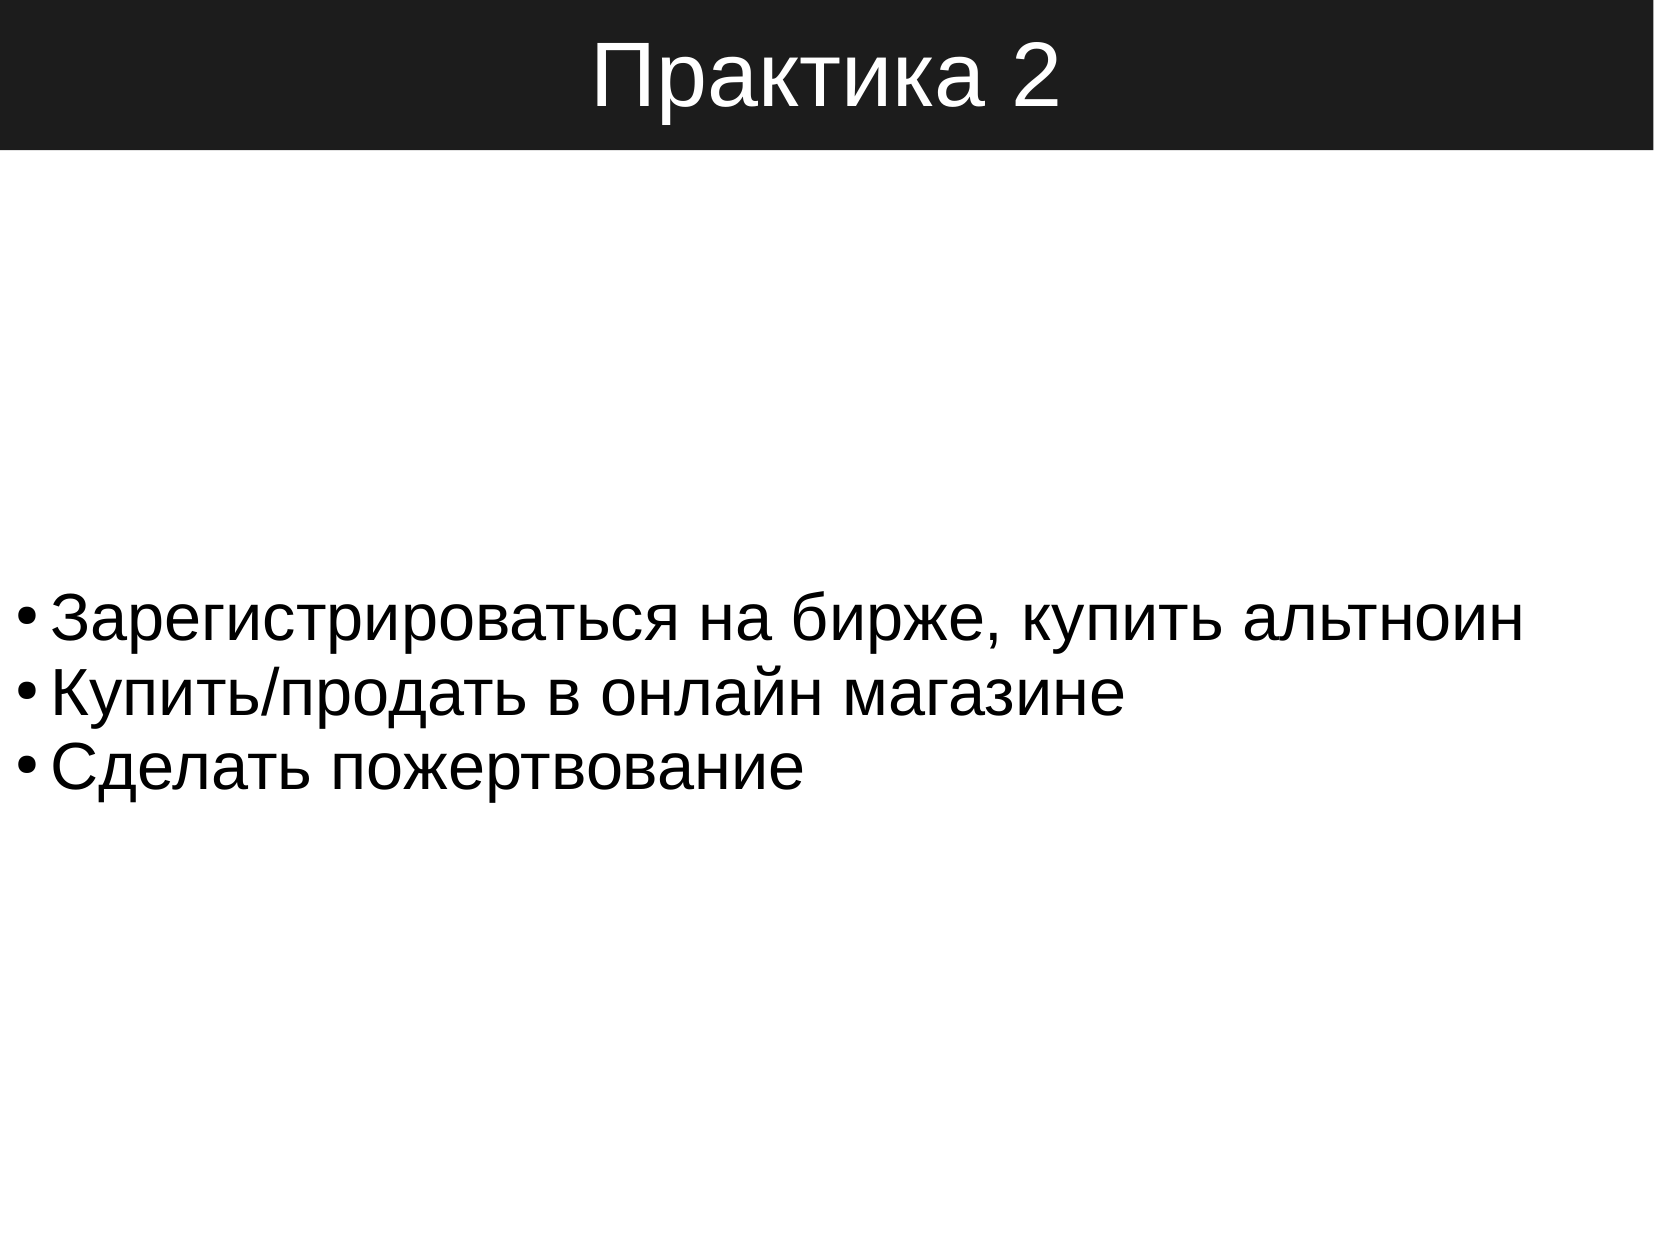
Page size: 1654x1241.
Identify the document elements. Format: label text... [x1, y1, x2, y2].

subtitle Зарегистрироваться на бирже, купить альтноин Купить/продать в онлайн магазине Сделать пожертвование [15, 148, 1606, 1236]
title Практика 2 [0, 0, 1654, 151]
